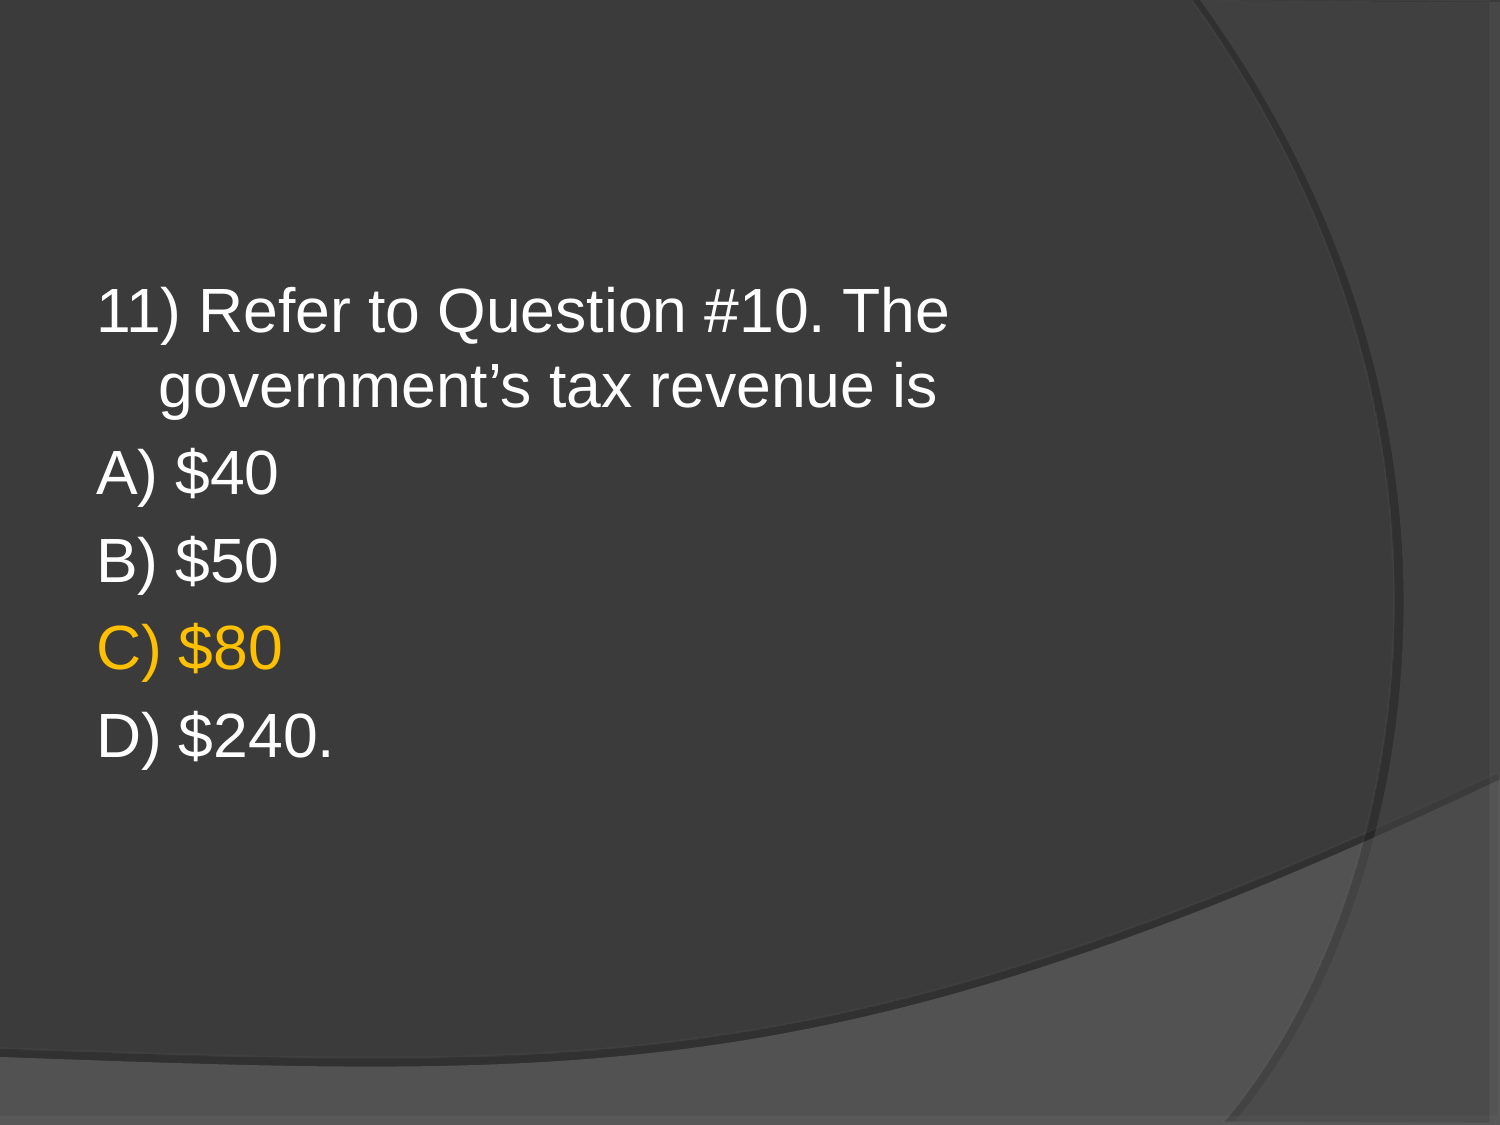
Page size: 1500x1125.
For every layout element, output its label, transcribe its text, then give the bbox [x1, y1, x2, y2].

list 11) Refer to Question #10. The government’s tax revenue is A) $40 B) $50 C) $80 D) $240. [75, 262, 1300, 1005]
